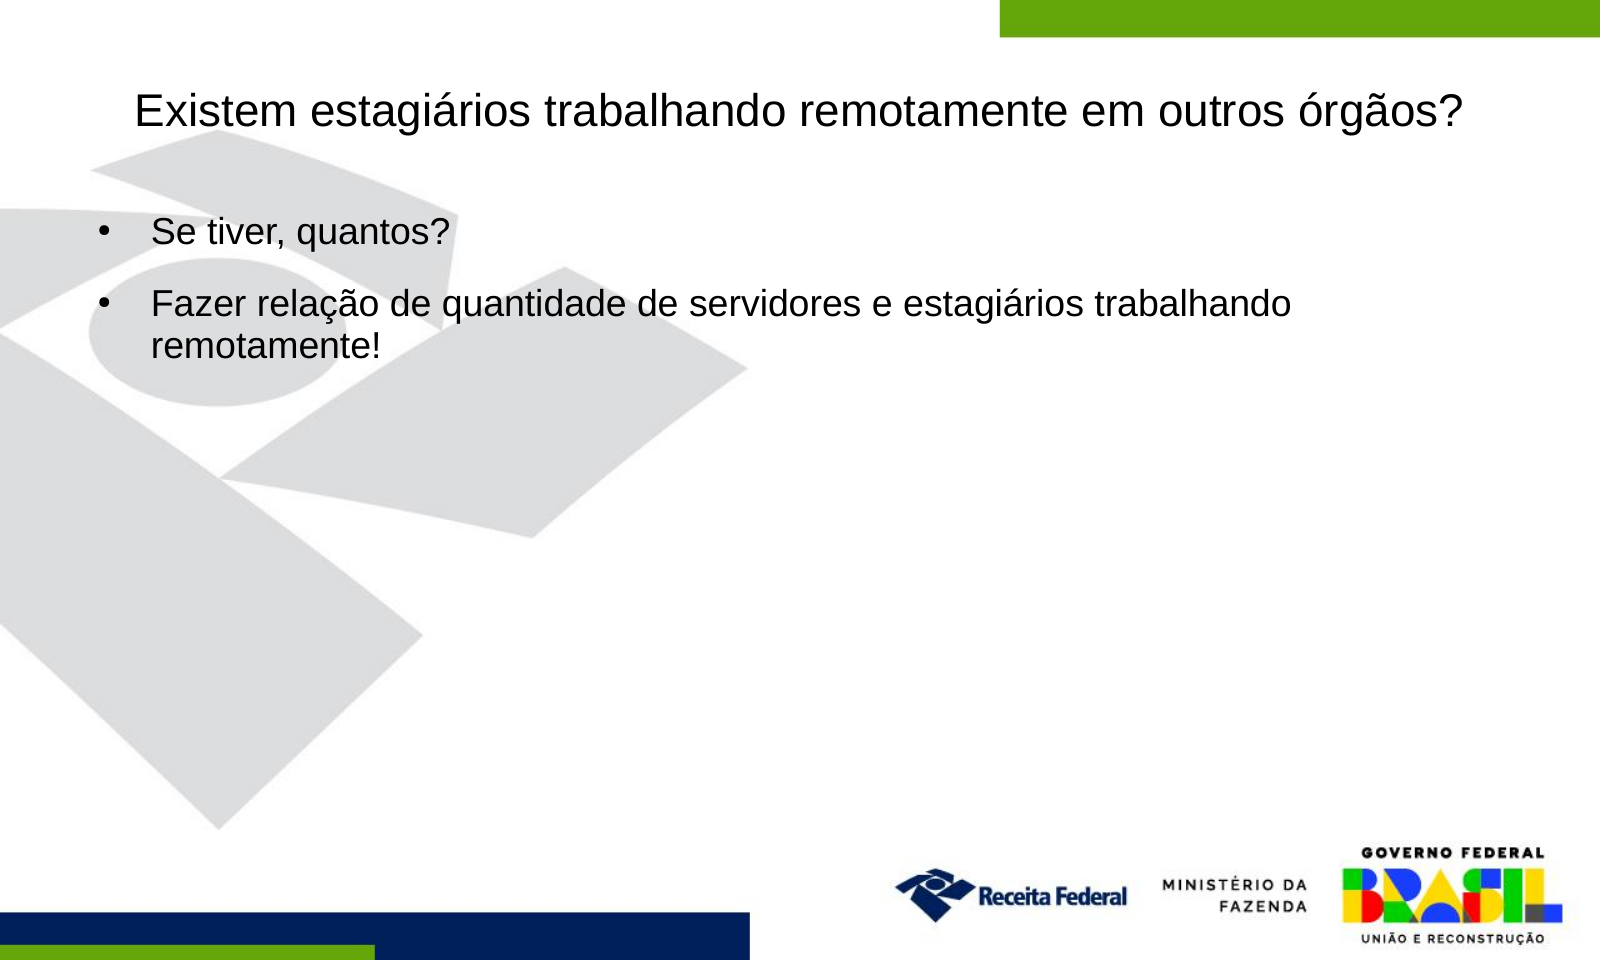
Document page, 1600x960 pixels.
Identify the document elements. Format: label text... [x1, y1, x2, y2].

picture [0, 0, 1600, 960]
title Existem estagiários trabalhando remotamente em outros órgãos? [79, 35, 1520, 187]
list Se tiver, quantos? Fazer relação de quantidade de servidores e estagiários trabalhando remotamente! [79, 210, 1520, 734]
